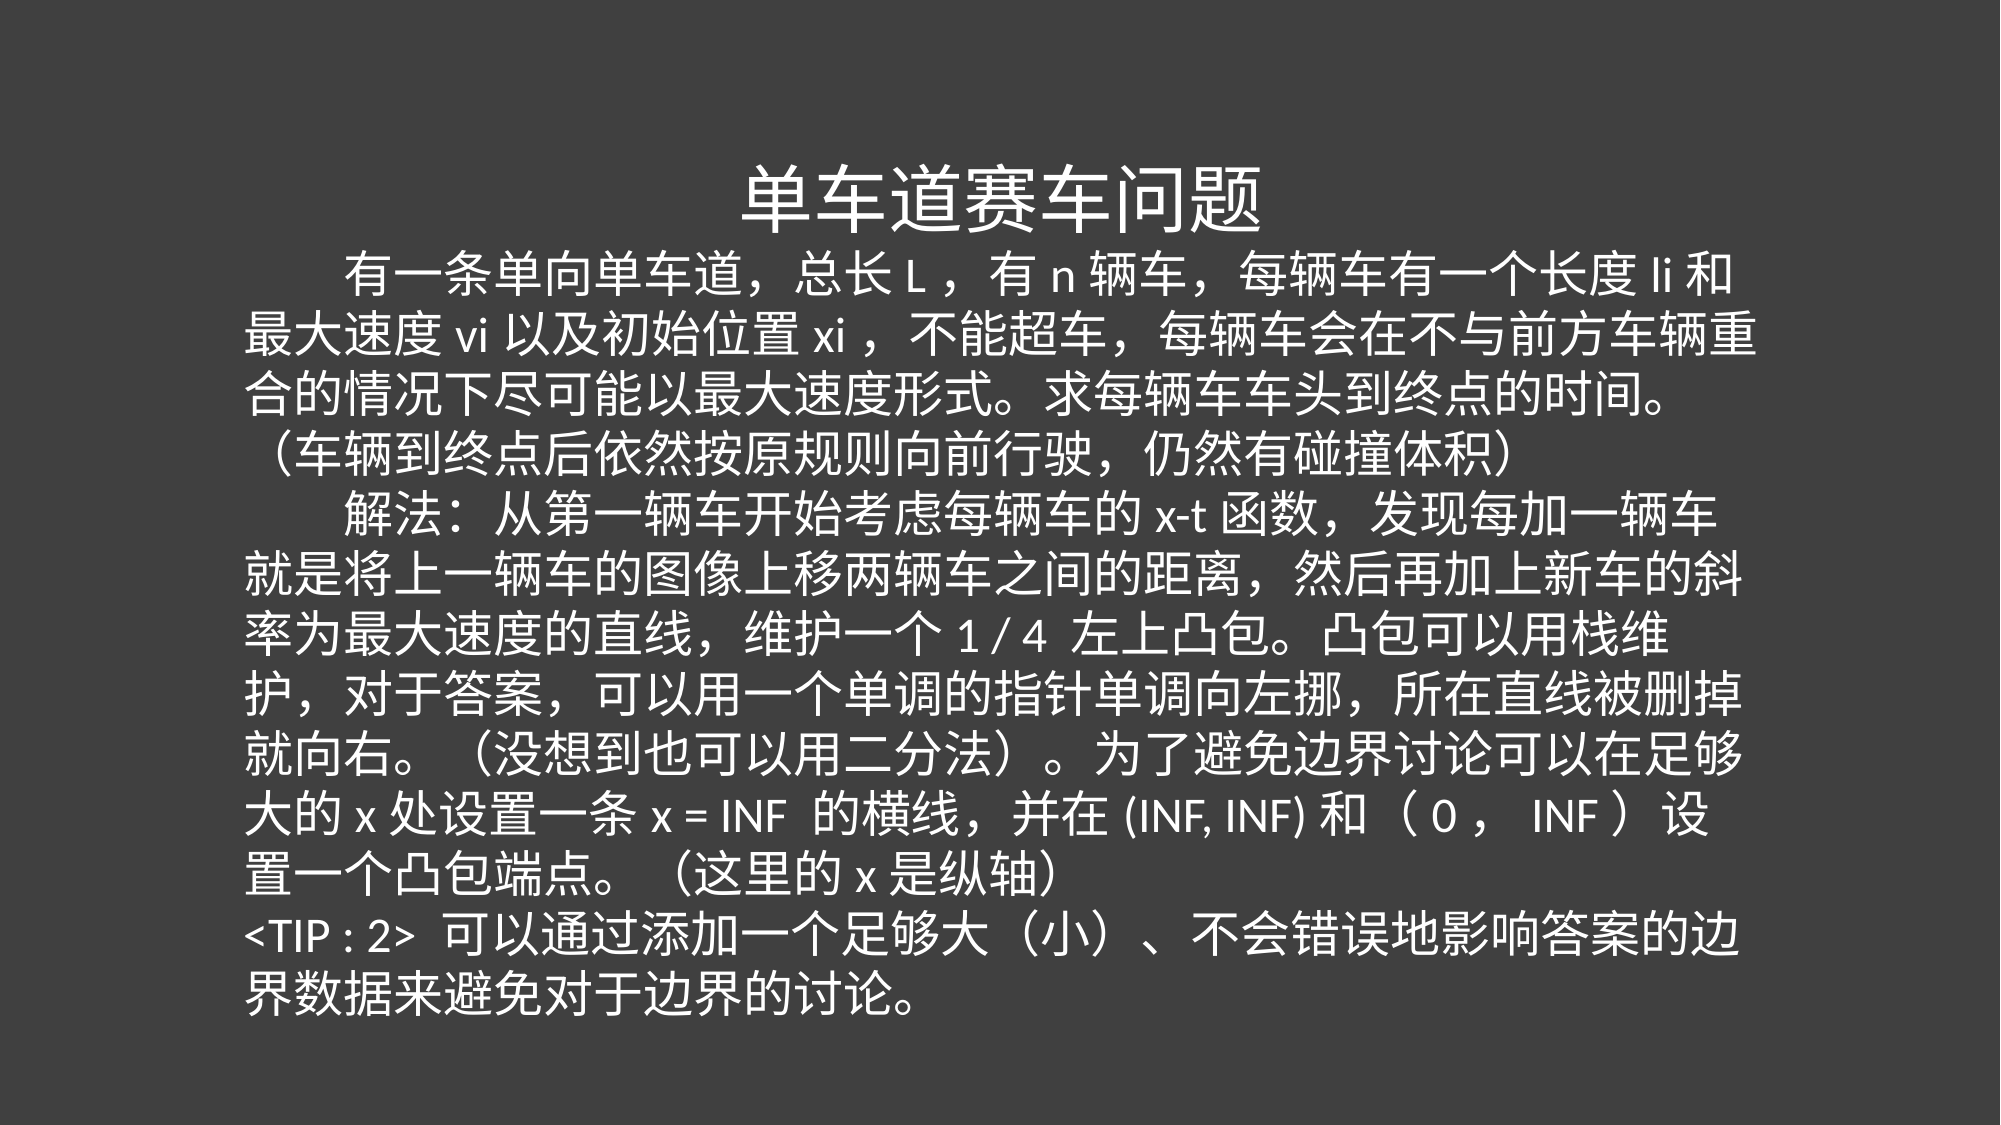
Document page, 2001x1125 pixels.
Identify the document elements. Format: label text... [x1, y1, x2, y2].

text_box 单车道赛车问题 有一条单向单车道，总长L，有n辆车，每辆车有一个长度li和最大速度vi以及初始位置xi，不能超车，每辆车会在不与前方车辆重合的情况下尽可能以最大速度形式。求每辆车车头到终点的时间。（车辆到终点后依然按原规则向前行驶，仍然有碰撞体积） 解法：从第一辆车开始考虑每辆车的x-t函数，发现每加一辆车就是将上一辆车的图像上移两辆车之间的距离，然后再加上新车的斜率为最大速度的直线，维护一个1 / 4 左上凸包。凸包可以用栈维护，对于答案，可以用一个单调的指针单调向左挪，所在直线被删掉就向右。（没想到也可以用二分法）。为了避免边界讨论可以在足够大的x处设置一条x = INF 的横线，并在(INF, INF)和（0，INF）设置一个凸包端点。（这里的x是纵轴） <TIP : 2> 可以通过添加一个足够大（小）、不会错误地影响答案的边界数据来避免对于边界的讨论。 [228, 144, 1775, 1090]
